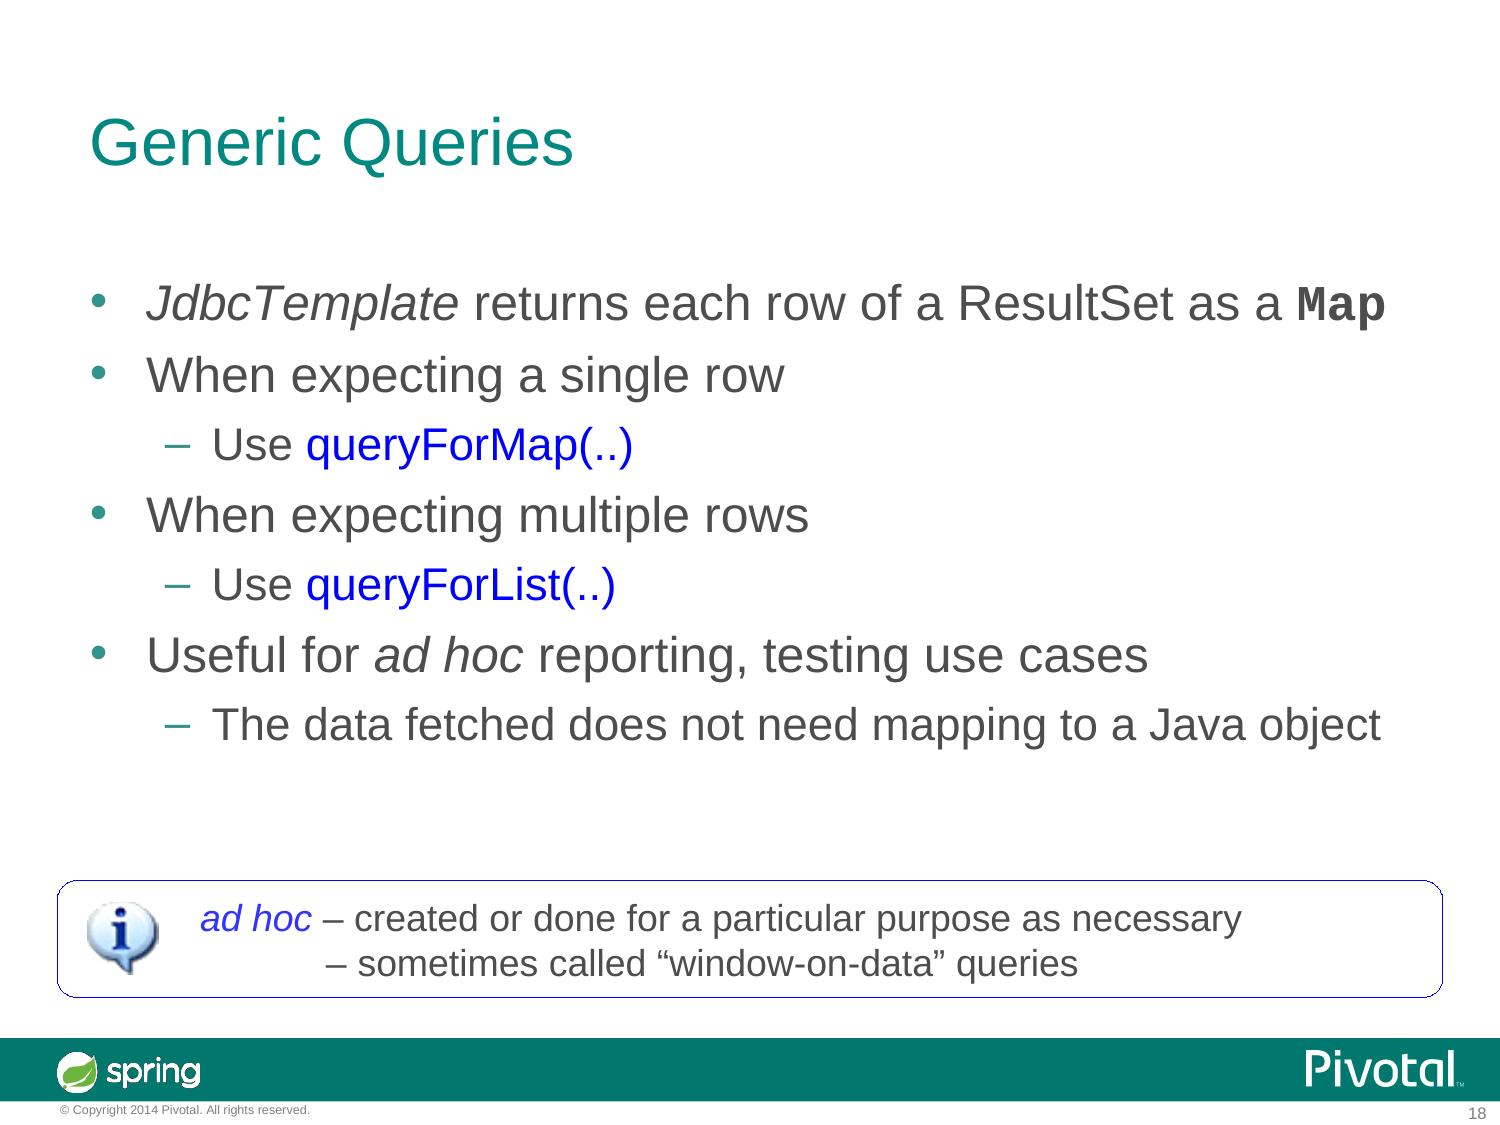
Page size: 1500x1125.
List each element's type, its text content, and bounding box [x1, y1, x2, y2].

list JdbcTemplate returns each row of a ResultSet as a Map When expecting a single row Use queryForMap(..) When expecting multiple rows Use queryForList(..) Useful for ad hoc reporting, testing use cases The data fetched does not need mapping to a Java object [75, 262, 1426, 880]
title Generic Queries [75, 45, 1426, 233]
picture [1306, 1050, 1464, 1087]
list JdbcTemplate returns each row of a ResultSet as a Map When expecting a single row Use queryForMap(..) When expecting multiple rows Use queryForList(..) Useful for ad hoc reporting, testing use cases The data fetched does not need mapping to a Java object [75, 998, 1426, 1005]
text_box [57, 880, 1443, 998]
picture [32, 1041, 210, 1103]
picture [87, 902, 159, 975]
text_box ad hoc – created or done for a particular purpose as necessary – sometimes called “window-on-data” queries [185, 886, 1434, 992]
